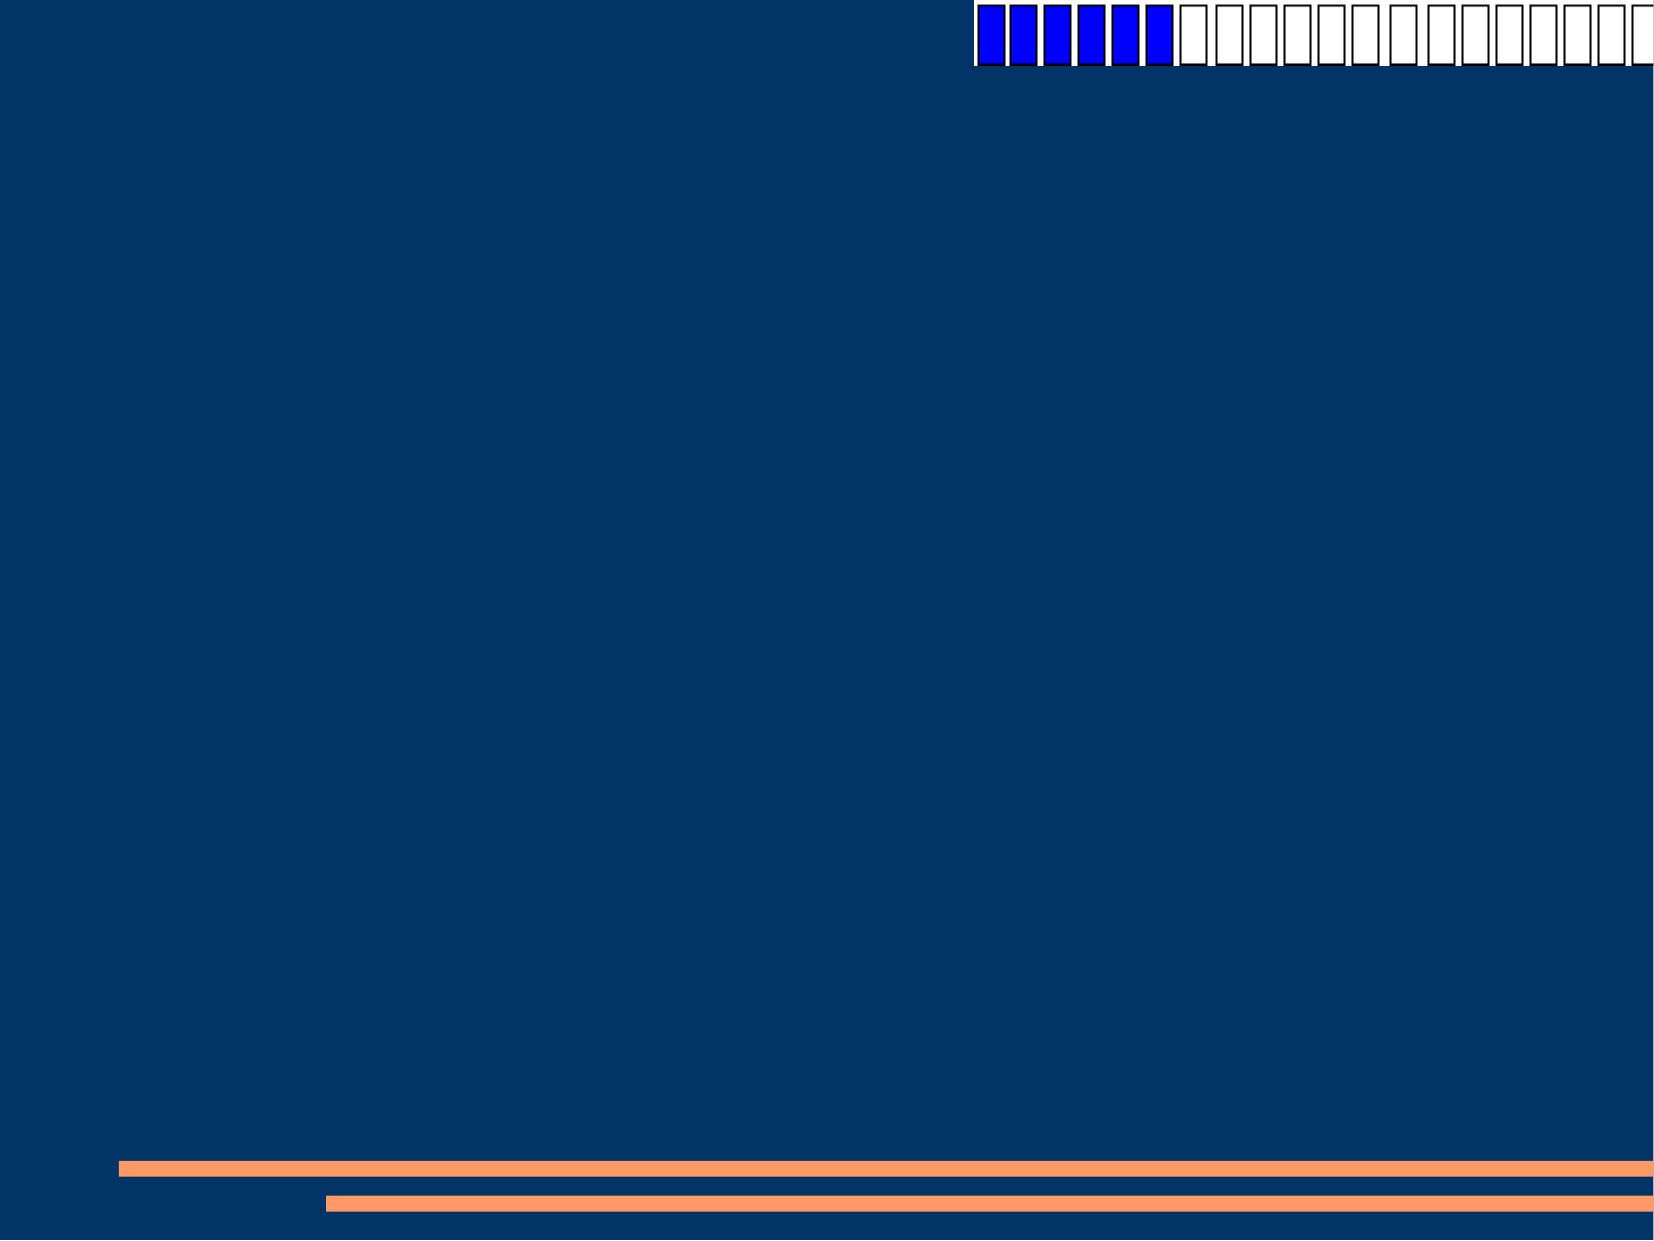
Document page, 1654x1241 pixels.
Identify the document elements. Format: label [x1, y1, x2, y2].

picture [974, 0, 1654, 66]
